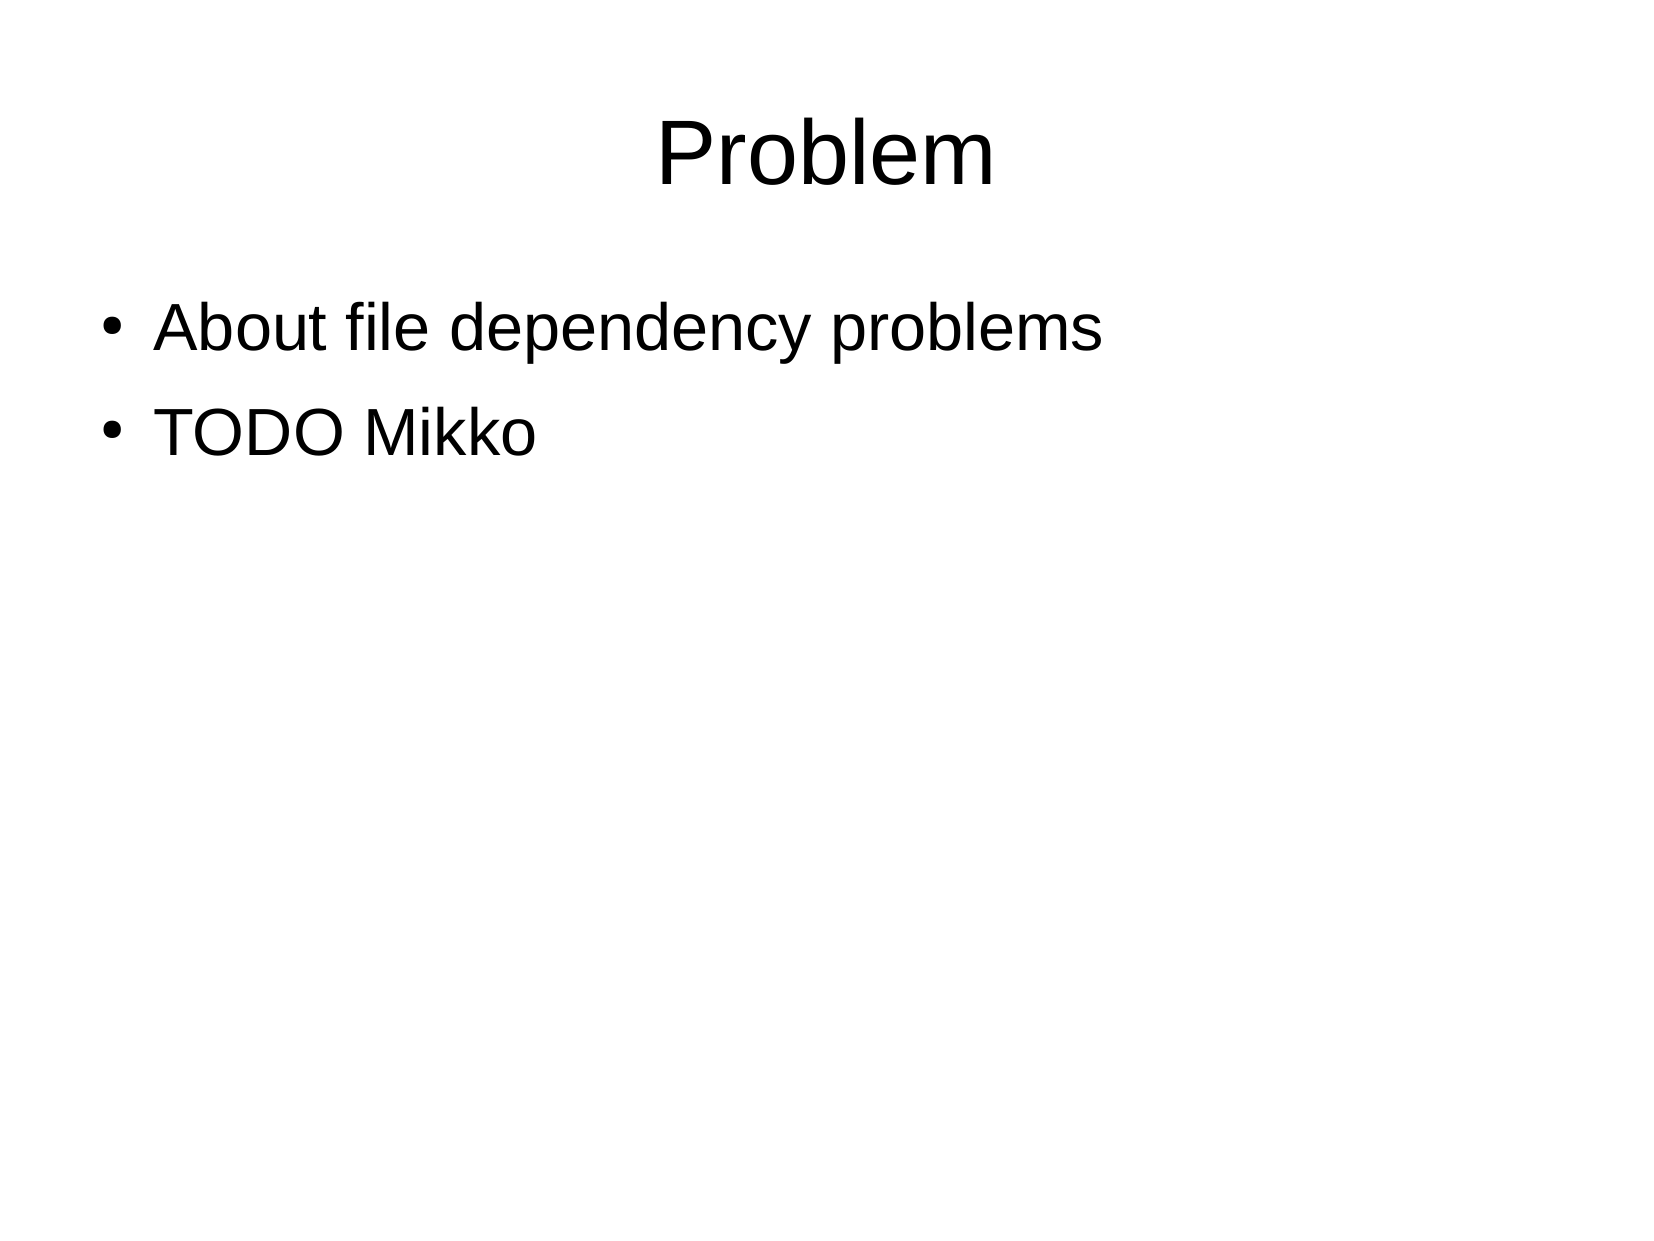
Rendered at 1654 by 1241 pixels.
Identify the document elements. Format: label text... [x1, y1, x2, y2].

title Problem [82, 49, 1571, 257]
list About file dependency problems TODO Mikko [82, 290, 1571, 1109]
